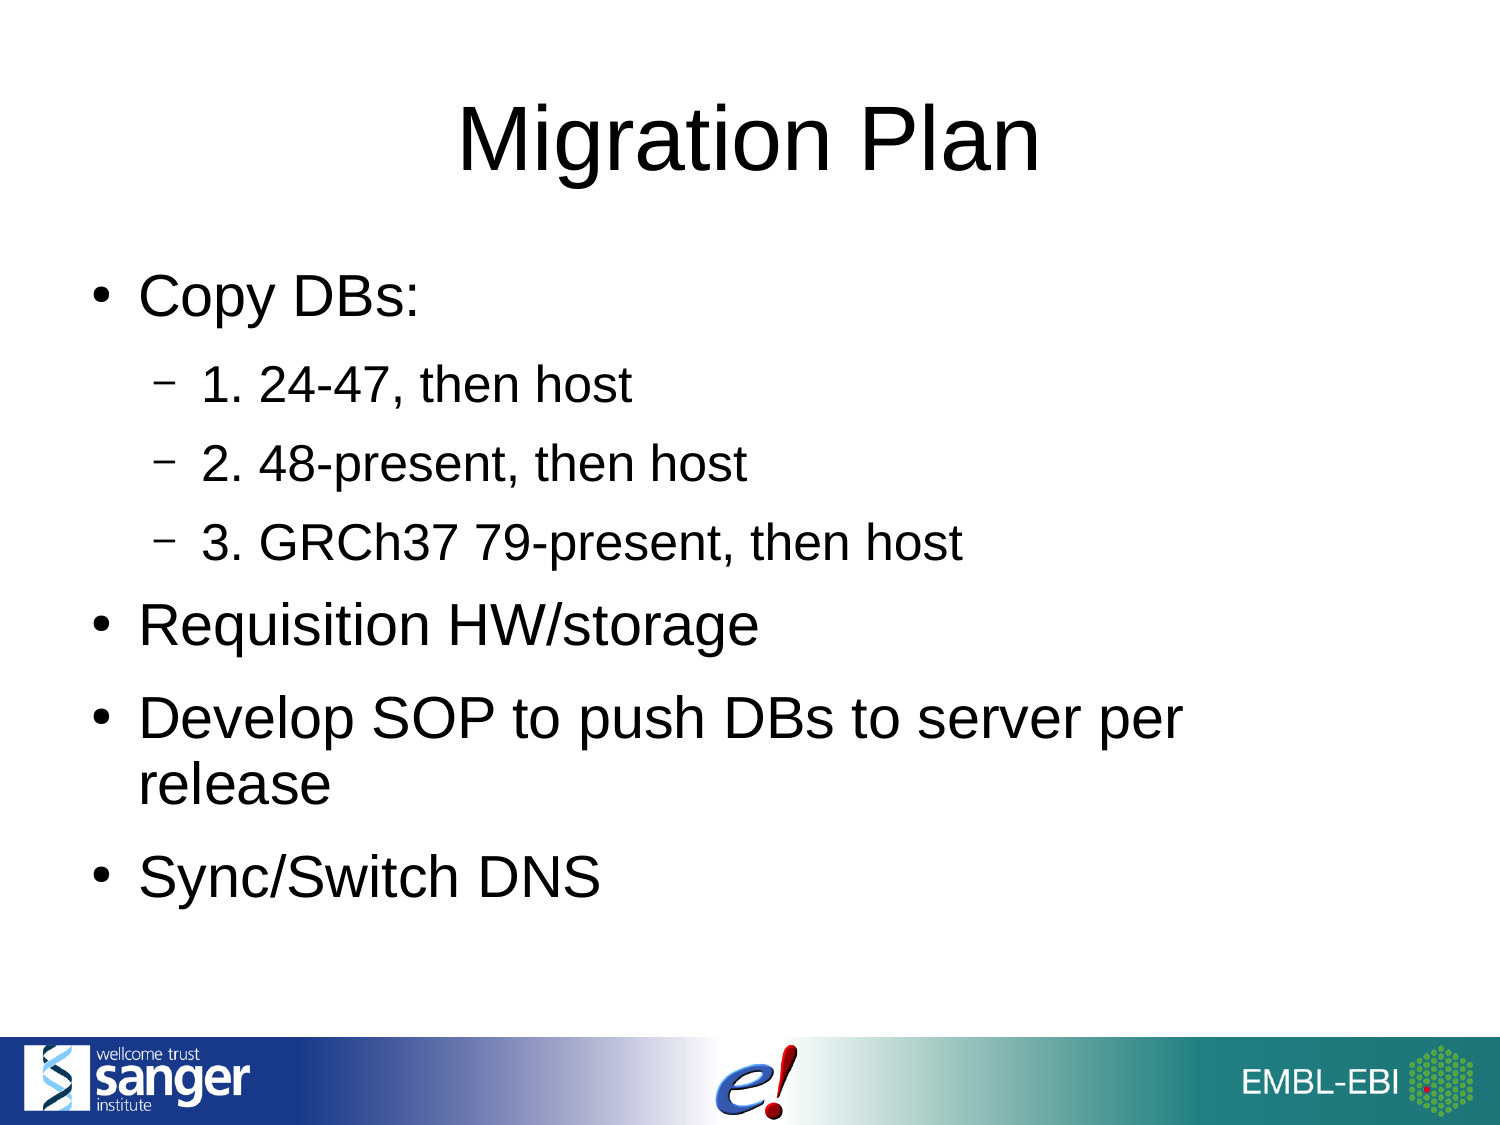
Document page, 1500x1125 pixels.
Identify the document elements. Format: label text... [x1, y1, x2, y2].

list Copy DBs: 1. 24-47, then host 2. 48-present, then host 3. GRCh37 79-present, then host Requisition HW/storage Develop SOP to push DBs to server per release Sync/Switch DNS [75, 263, 1395, 916]
picture [0, 1037, 1500, 1125]
title Migration Plan [75, 44, 1425, 233]
